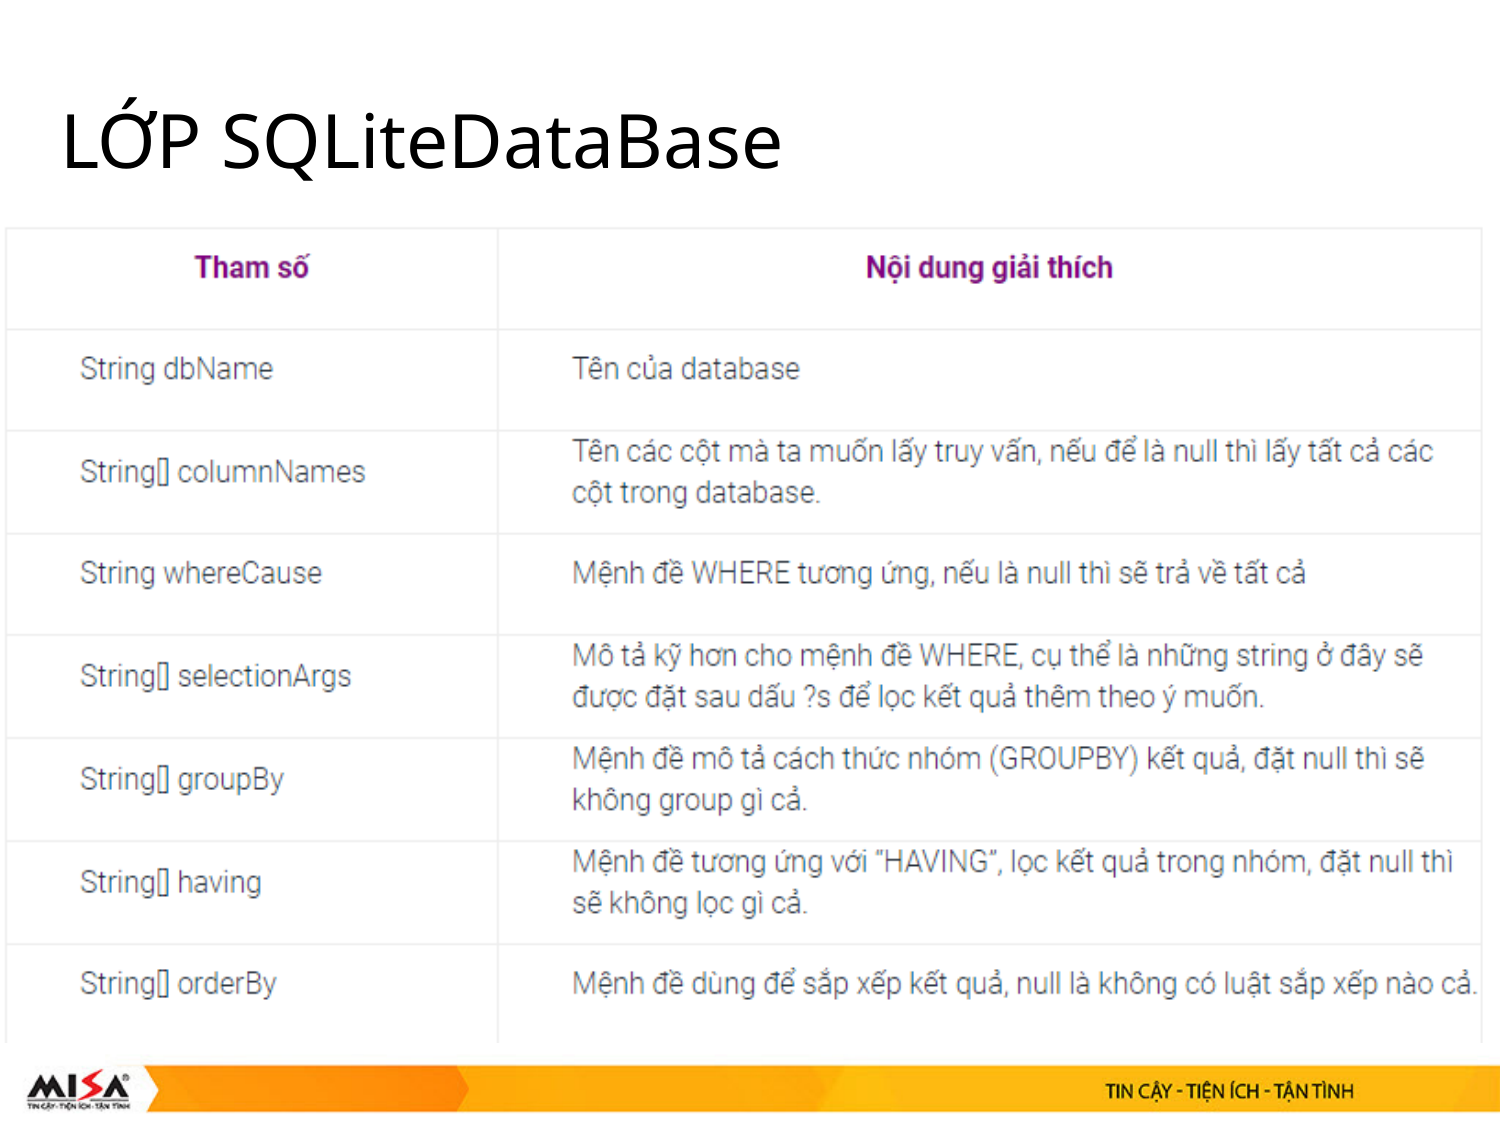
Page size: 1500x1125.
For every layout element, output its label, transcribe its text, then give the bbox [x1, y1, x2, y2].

title LỚP SQLiteDataBase [60, 45, 1456, 224]
picture [0, 0, 1500, 1125]
